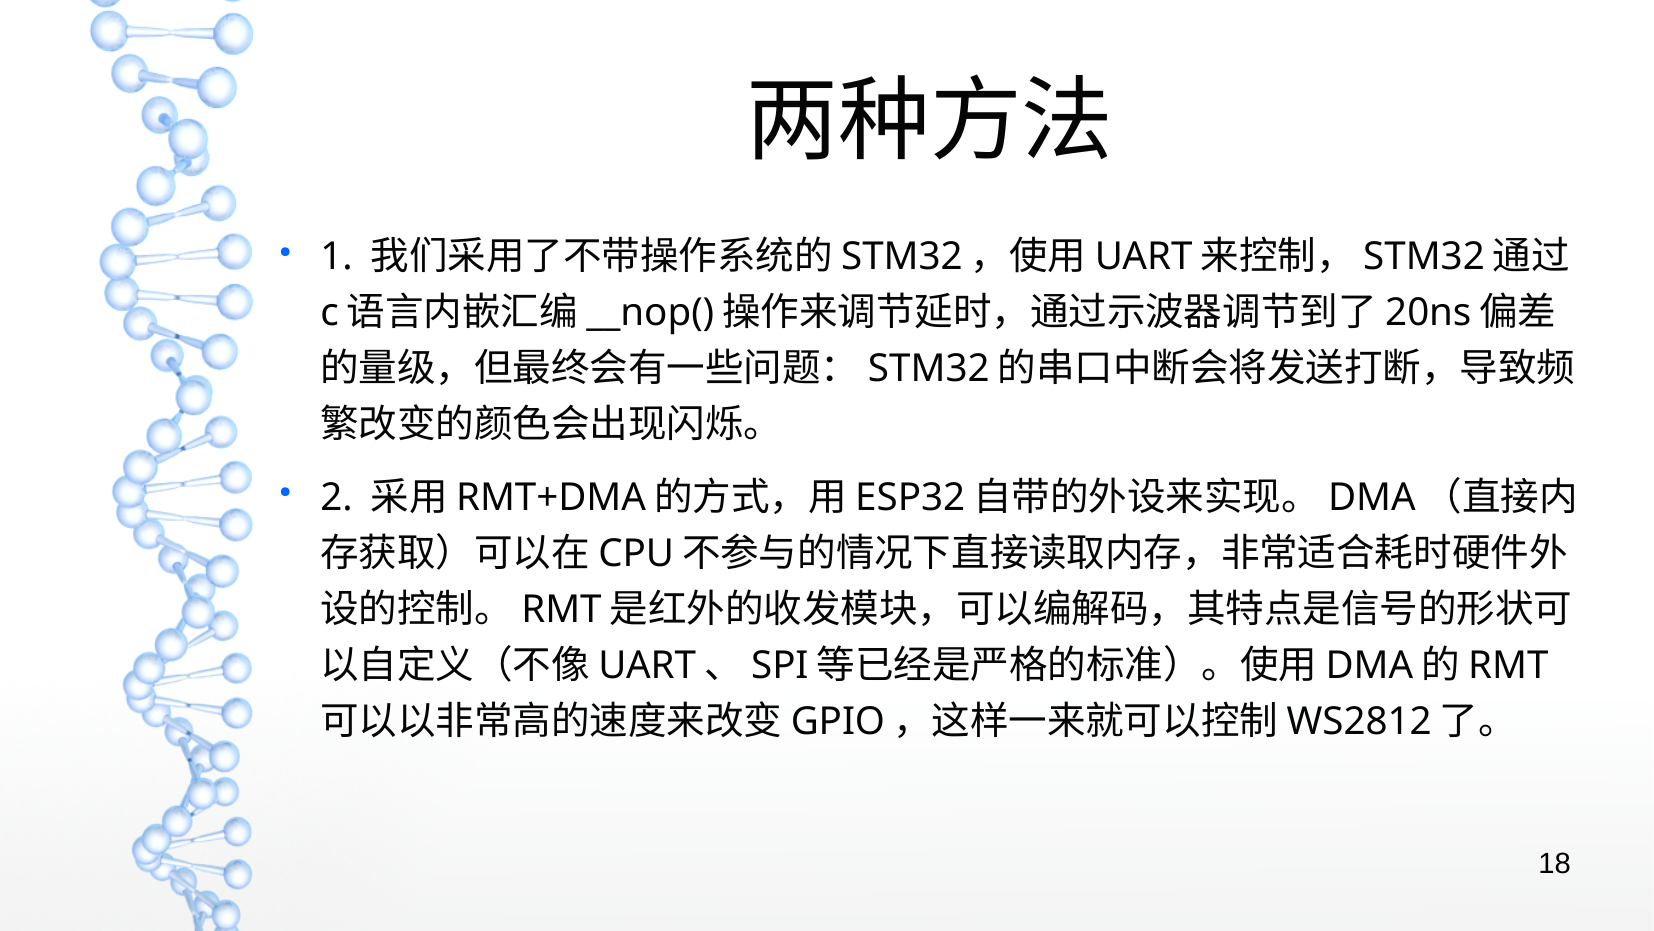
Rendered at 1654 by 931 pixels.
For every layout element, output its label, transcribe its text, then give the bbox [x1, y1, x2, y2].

list 1. 我们采用了不带操作系统的STM32，使用UART来控制，STM32通过c语言内嵌汇编__nop()操作来调节延时，通过示波器调节到了20ns偏差的量级，但最终会有一些问题：STM32的串口中断会将发送打断，导致频繁改变的颜色会出现闪烁。 2. 采用RMT+DMA的方式，用ESP32自带的外设来实现。DMA（直接内存获取）可以在CPU不参与的情况下直接读取内存，非常适合耗时硬件外设的控制。RMT是红外的收发模块，可以编解码，其特点是信号的形状可以自定义（不像UART、SPI等已经是严格的标准）。使用DMA的RMT可以以非常高的速度来改变GPIO，这样一来就可以控制WS2812了。 [265, 224, 1595, 764]
picture [0, 0, 1654, 931]
title 两种方法 [265, 35, 1595, 189]
